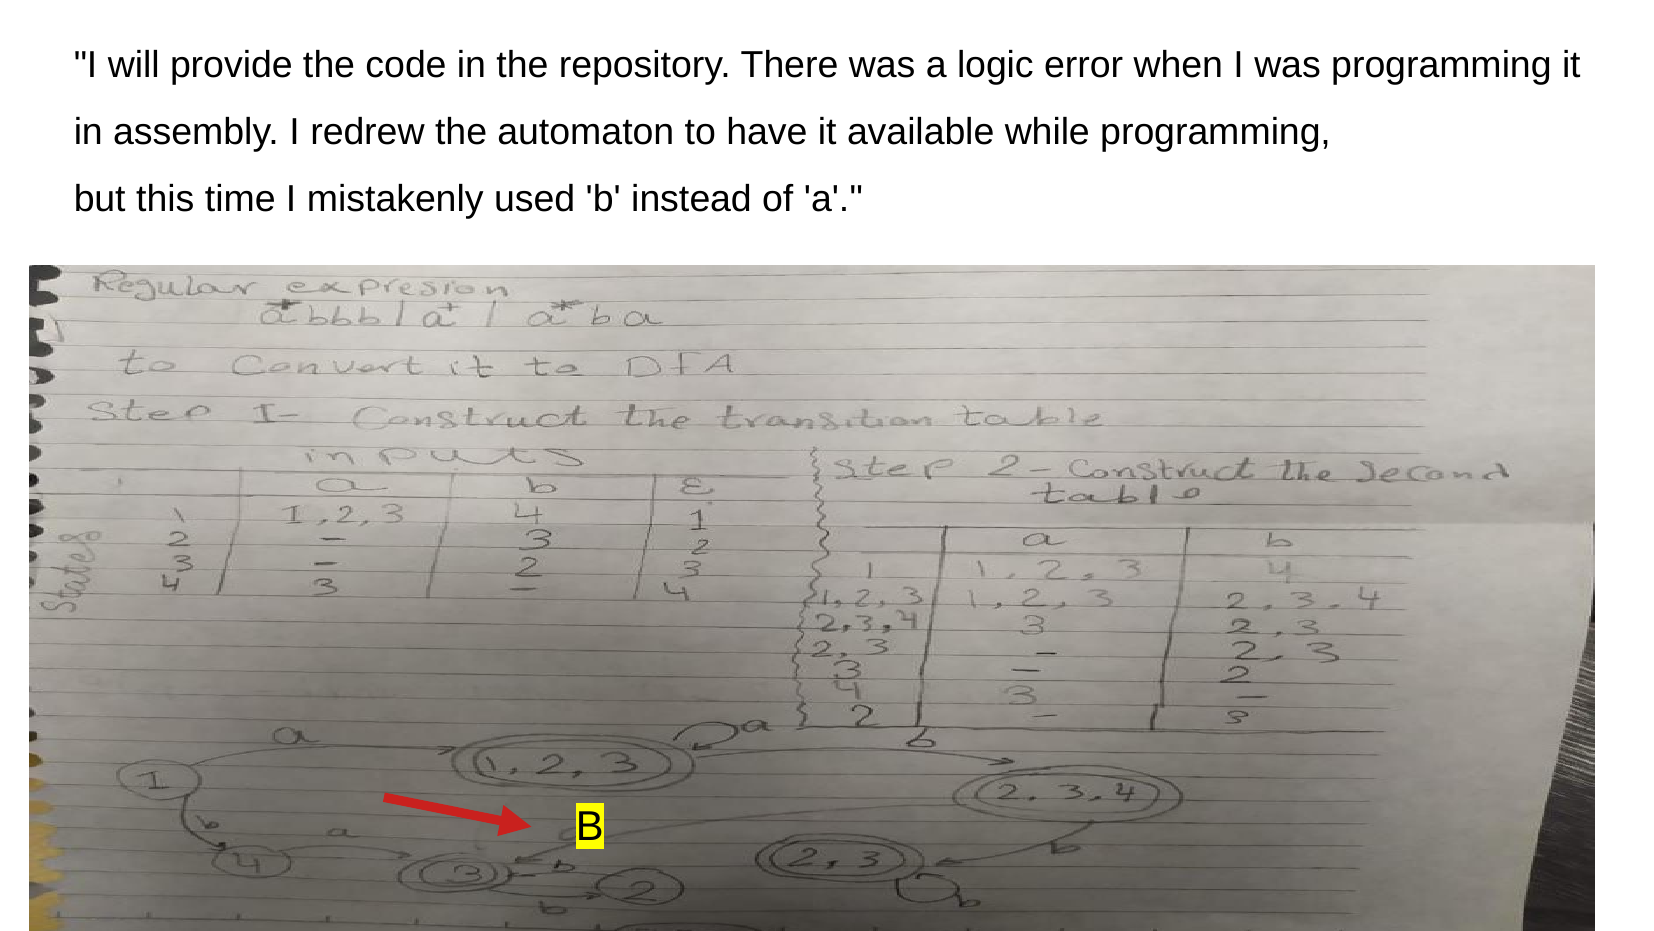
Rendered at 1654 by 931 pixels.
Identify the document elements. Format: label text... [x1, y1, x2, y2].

text_box B [561, 795, 619, 857]
picture [29, 265, 1595, 931]
text_box "I will provide the code in the repository. There was a logic error when I was programming it in assembly. I redrew the automaton to have it available while programming, but this time I mistakenly used 'b' instead of 'a'." [59, 36, 1610, 227]
